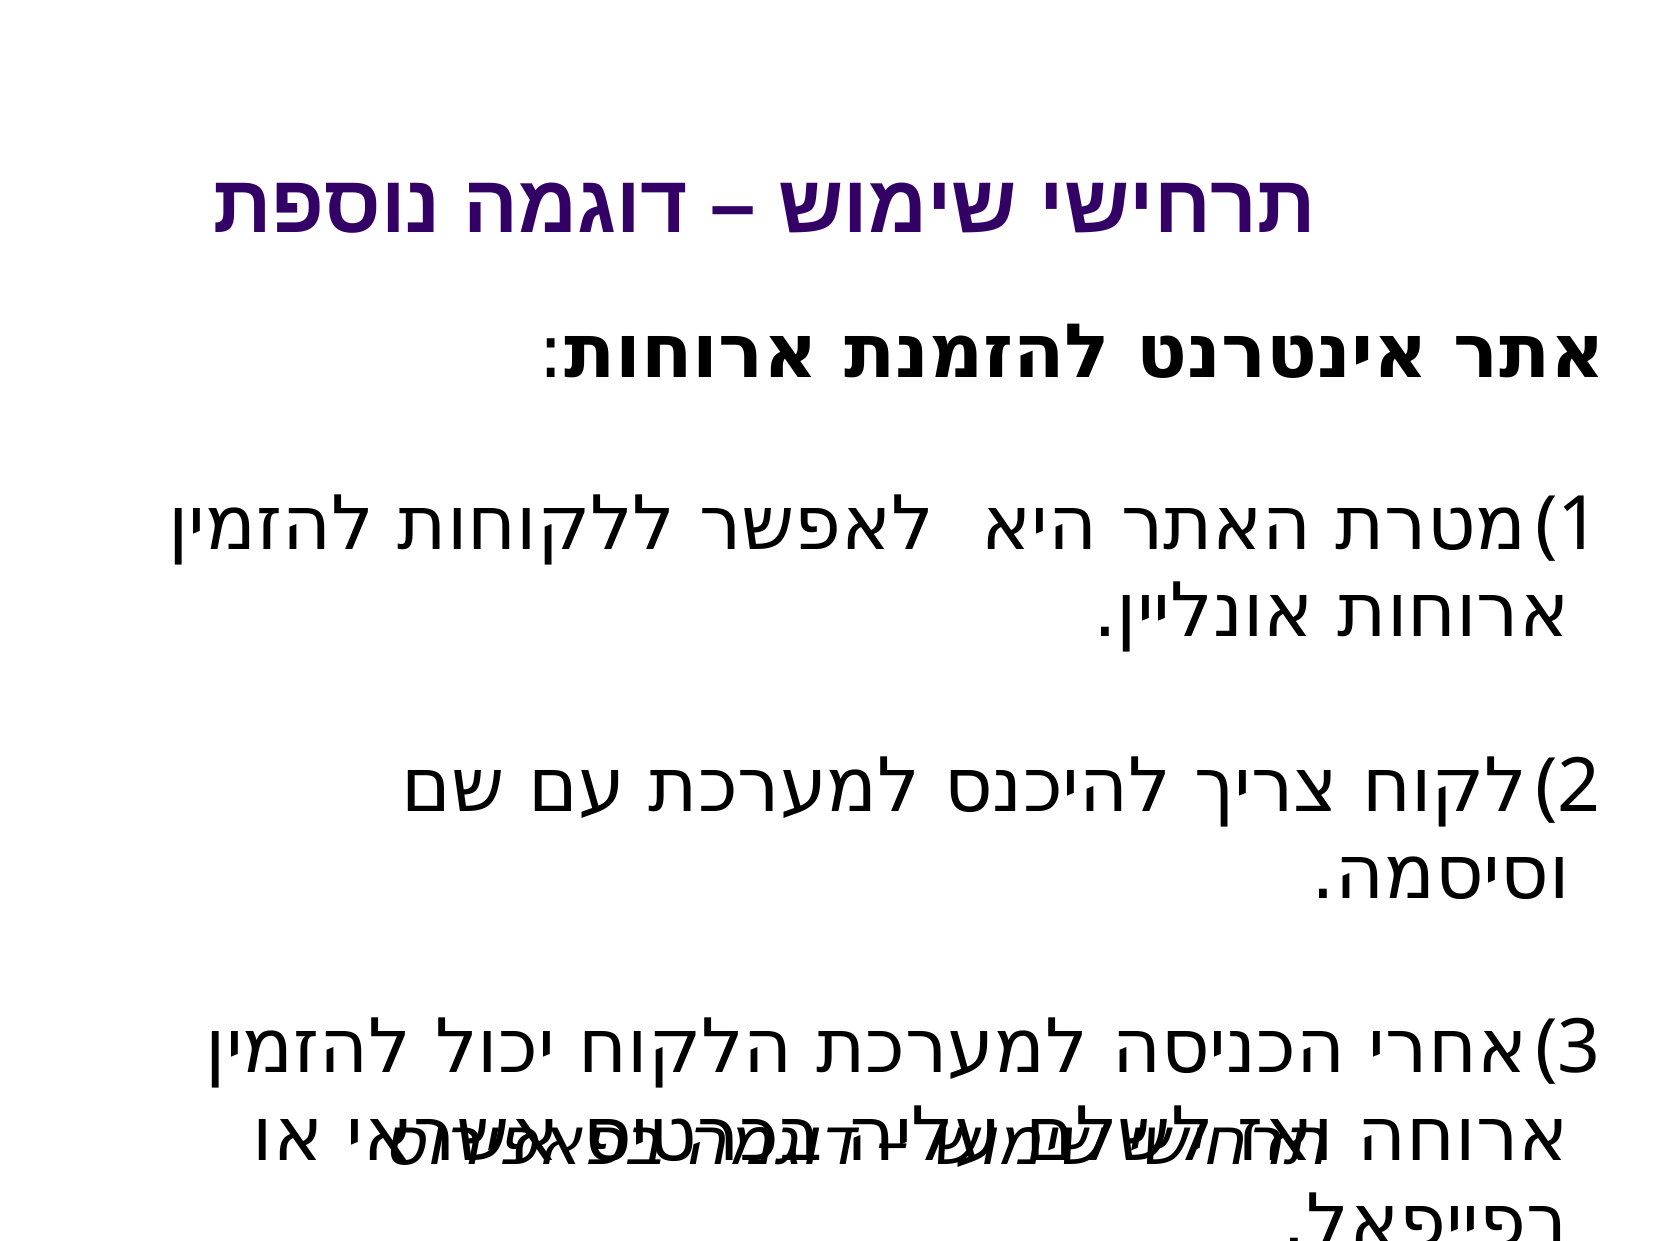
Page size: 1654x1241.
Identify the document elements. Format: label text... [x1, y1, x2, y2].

title תרחישי שימוש – דוגמה נוספת [82, 22, 1447, 257]
text_box תרחישי שימוש – דוגמה בפאפירוס [135, 1095, 1576, 1184]
text_box אתר אינטרנט להזמנת ארוחות: מטרת האתר היא לאפשר ללקוחות להזמין ארוחות אונליין. לקוח צריך להיכנס למערכת עם שם וסיסמה. אחרי הכניסה למערכת הלקוח יכול להזמין ארוחה ואז לשלם עליה בכרטיס אשראי או בפייפאל. [105, 301, 1621, 1062]
